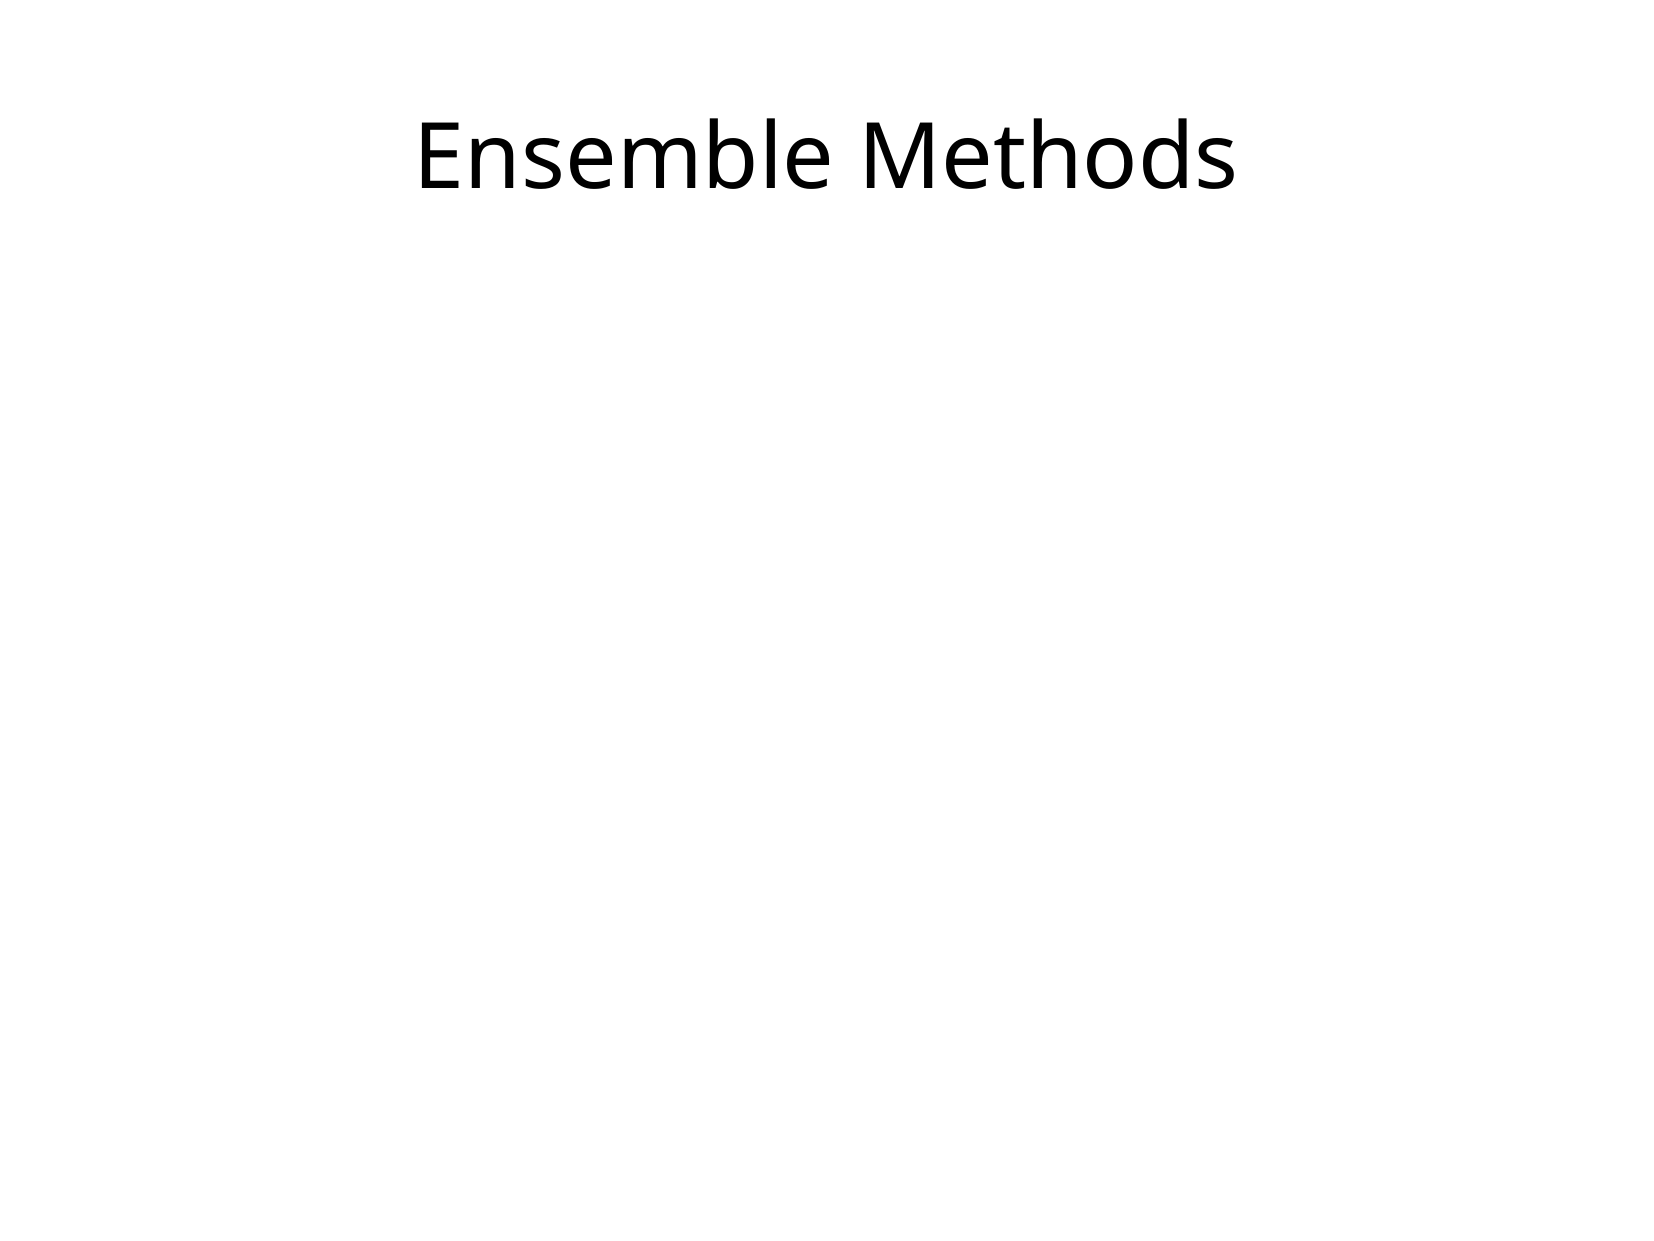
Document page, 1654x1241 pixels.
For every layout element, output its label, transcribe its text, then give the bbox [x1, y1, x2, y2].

title Ensemble Methods [82, 49, 1571, 257]
